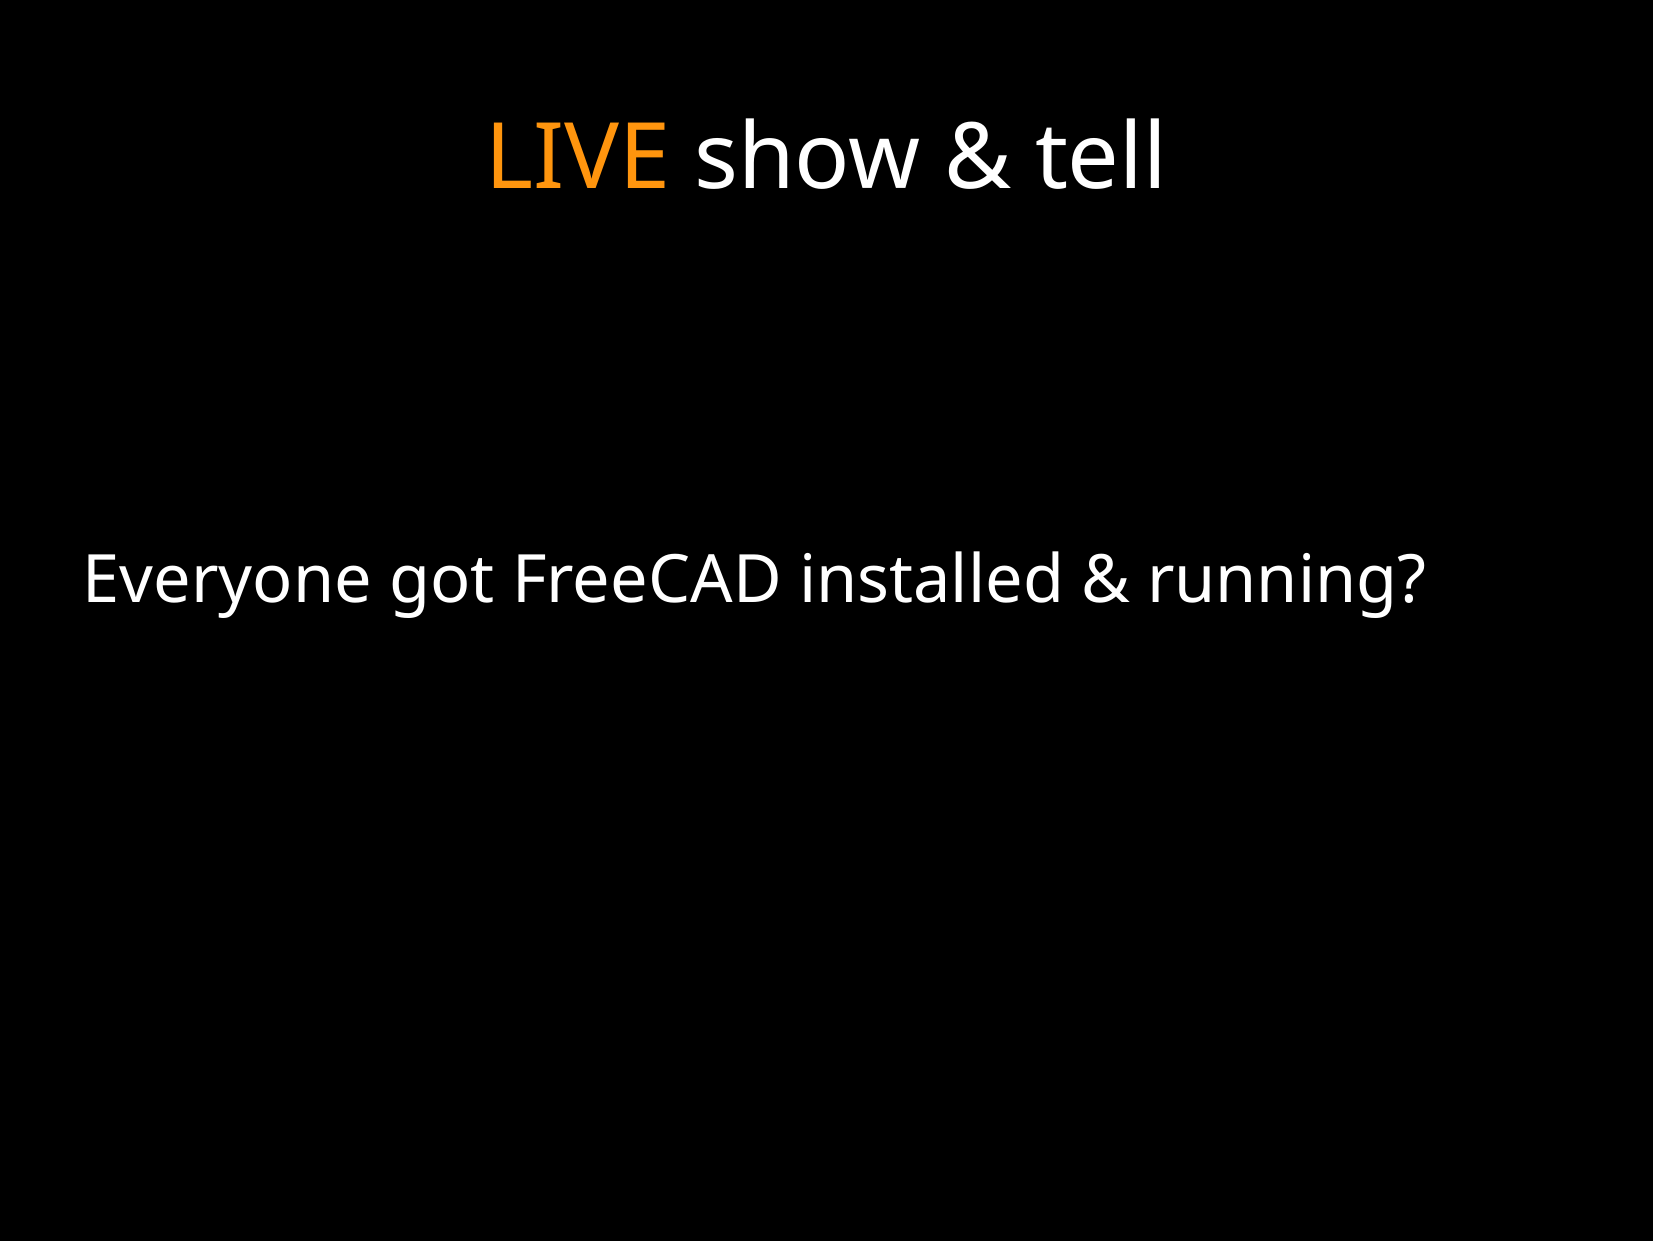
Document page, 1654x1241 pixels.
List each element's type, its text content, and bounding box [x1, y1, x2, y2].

list Everyone got FreeCAD installed & running? [82, 290, 1571, 1010]
title LIVE show & tell [82, 49, 1571, 257]
